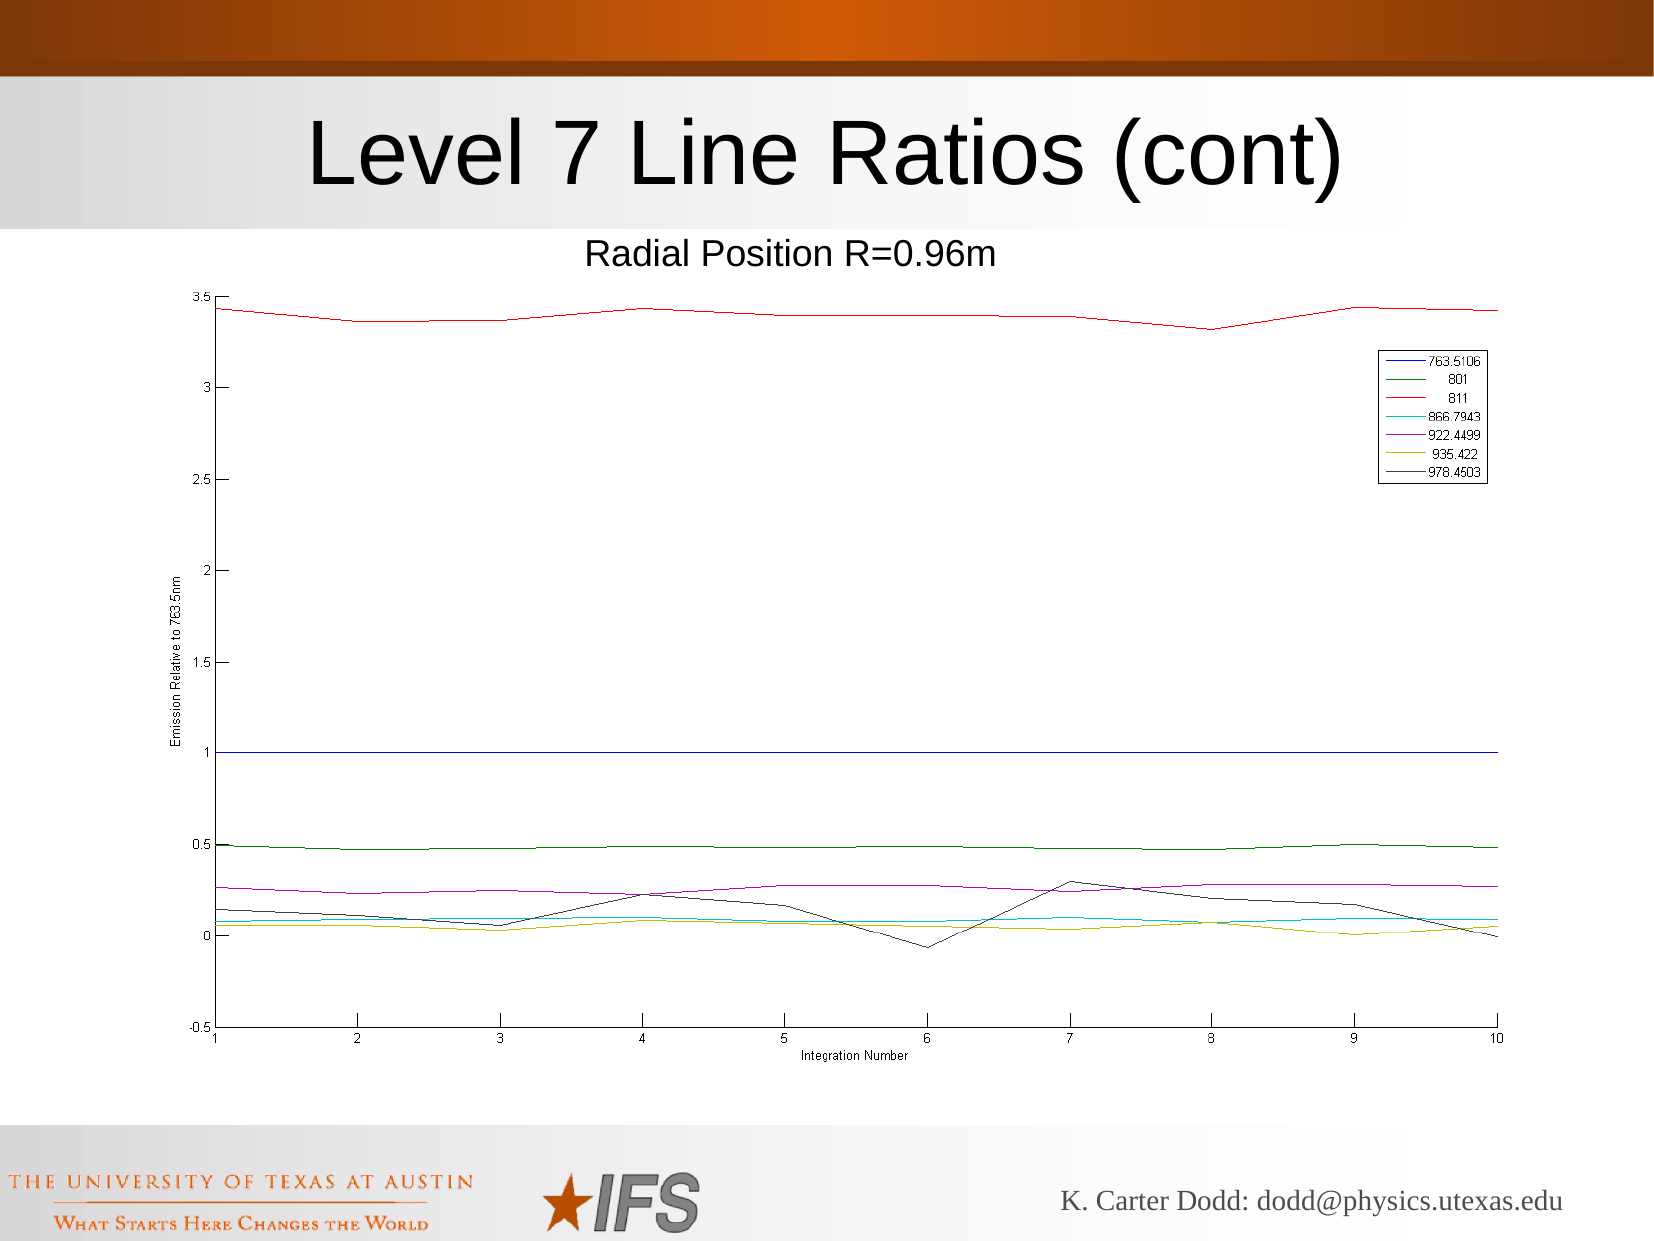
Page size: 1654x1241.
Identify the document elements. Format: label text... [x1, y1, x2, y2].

title Level 7 Line Ratios (cont) [82, 56, 1571, 229]
text_box Radial Position R=0.96m [569, 225, 1013, 282]
picture [0, 0, 1654, 1241]
